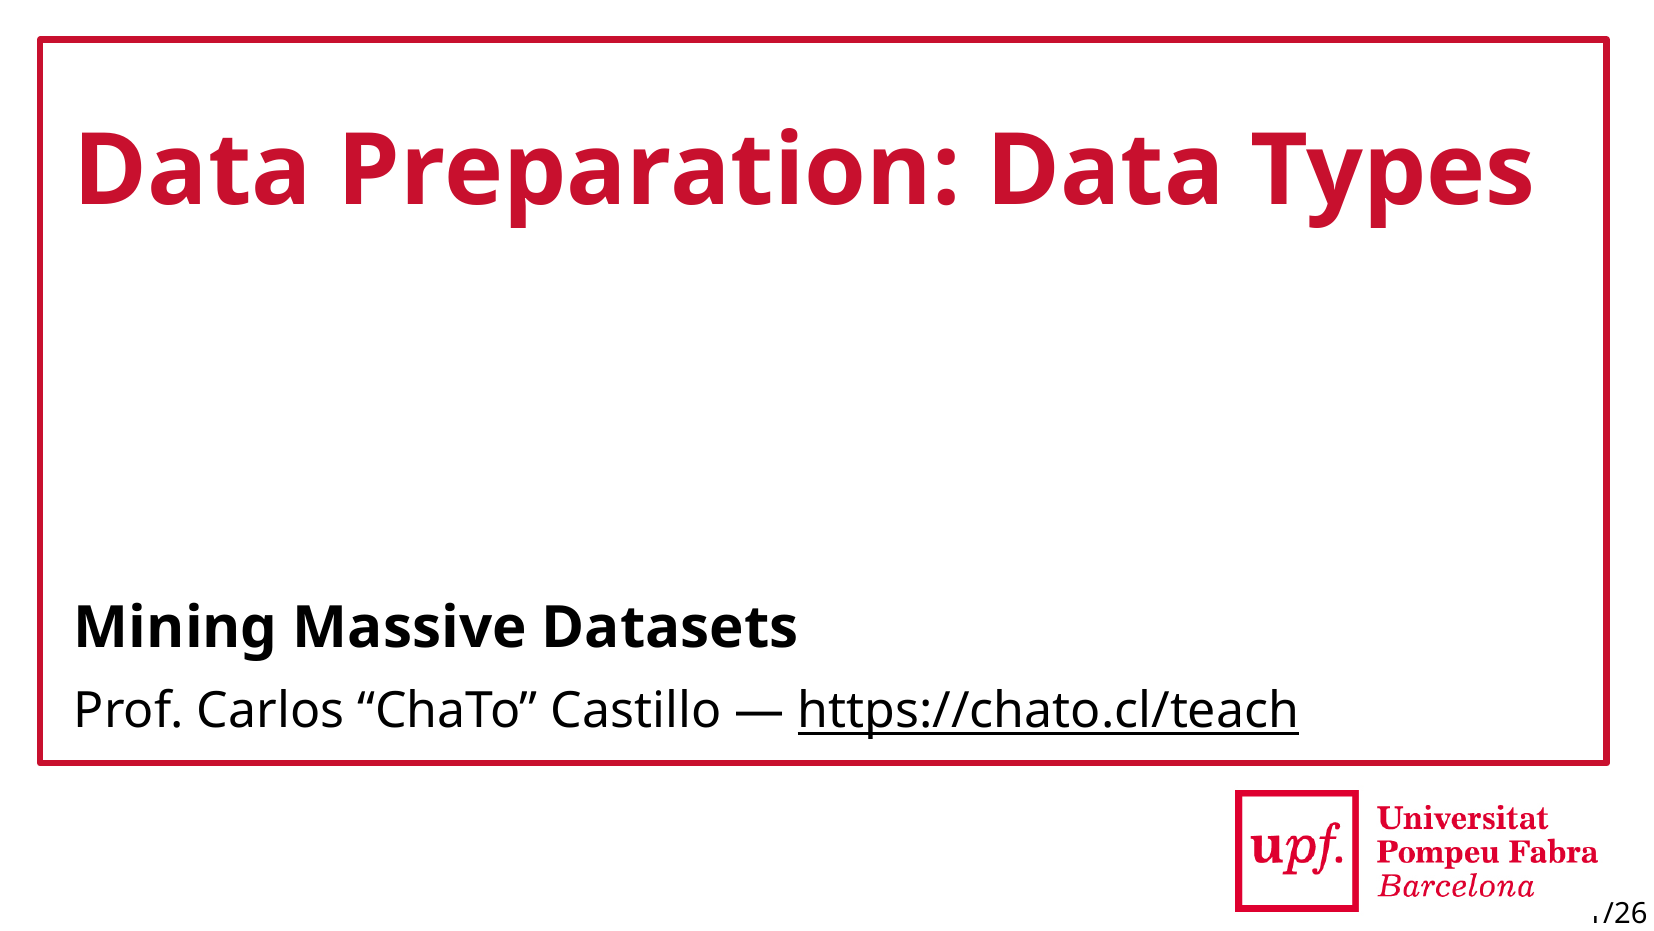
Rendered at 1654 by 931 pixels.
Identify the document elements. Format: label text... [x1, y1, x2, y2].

text_box Data Preparation: Data Types Mining Massive Datasets Prof. Carlos “ChaTo” Castillo — https://chato.cl/teach [73, 77, 1562, 734]
picture [1229, 785, 1604, 916]
chart [770, 589, 889, 649]
